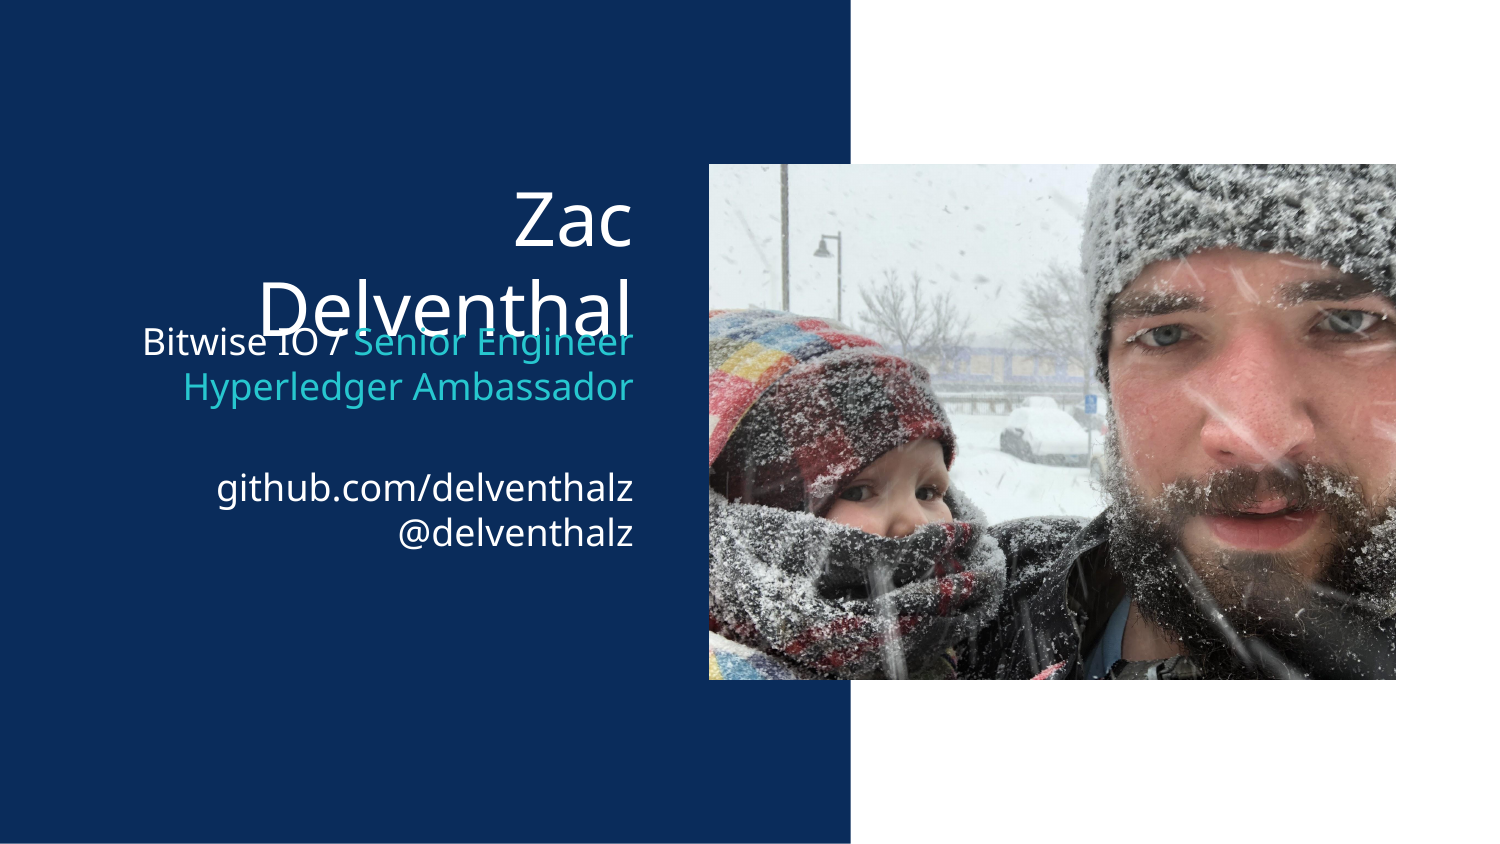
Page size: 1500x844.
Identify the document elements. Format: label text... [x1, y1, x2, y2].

text_box Bitwise IO / Senior Engineer Hyperledger Ambassador [104, 310, 650, 411]
picture [709, 164, 1396, 680]
text_box [0, 0, 851, 844]
text_box github.com/delventhalz @delventhalz [104, 456, 650, 557]
text_box Zac Delventhal [104, 164, 650, 265]
